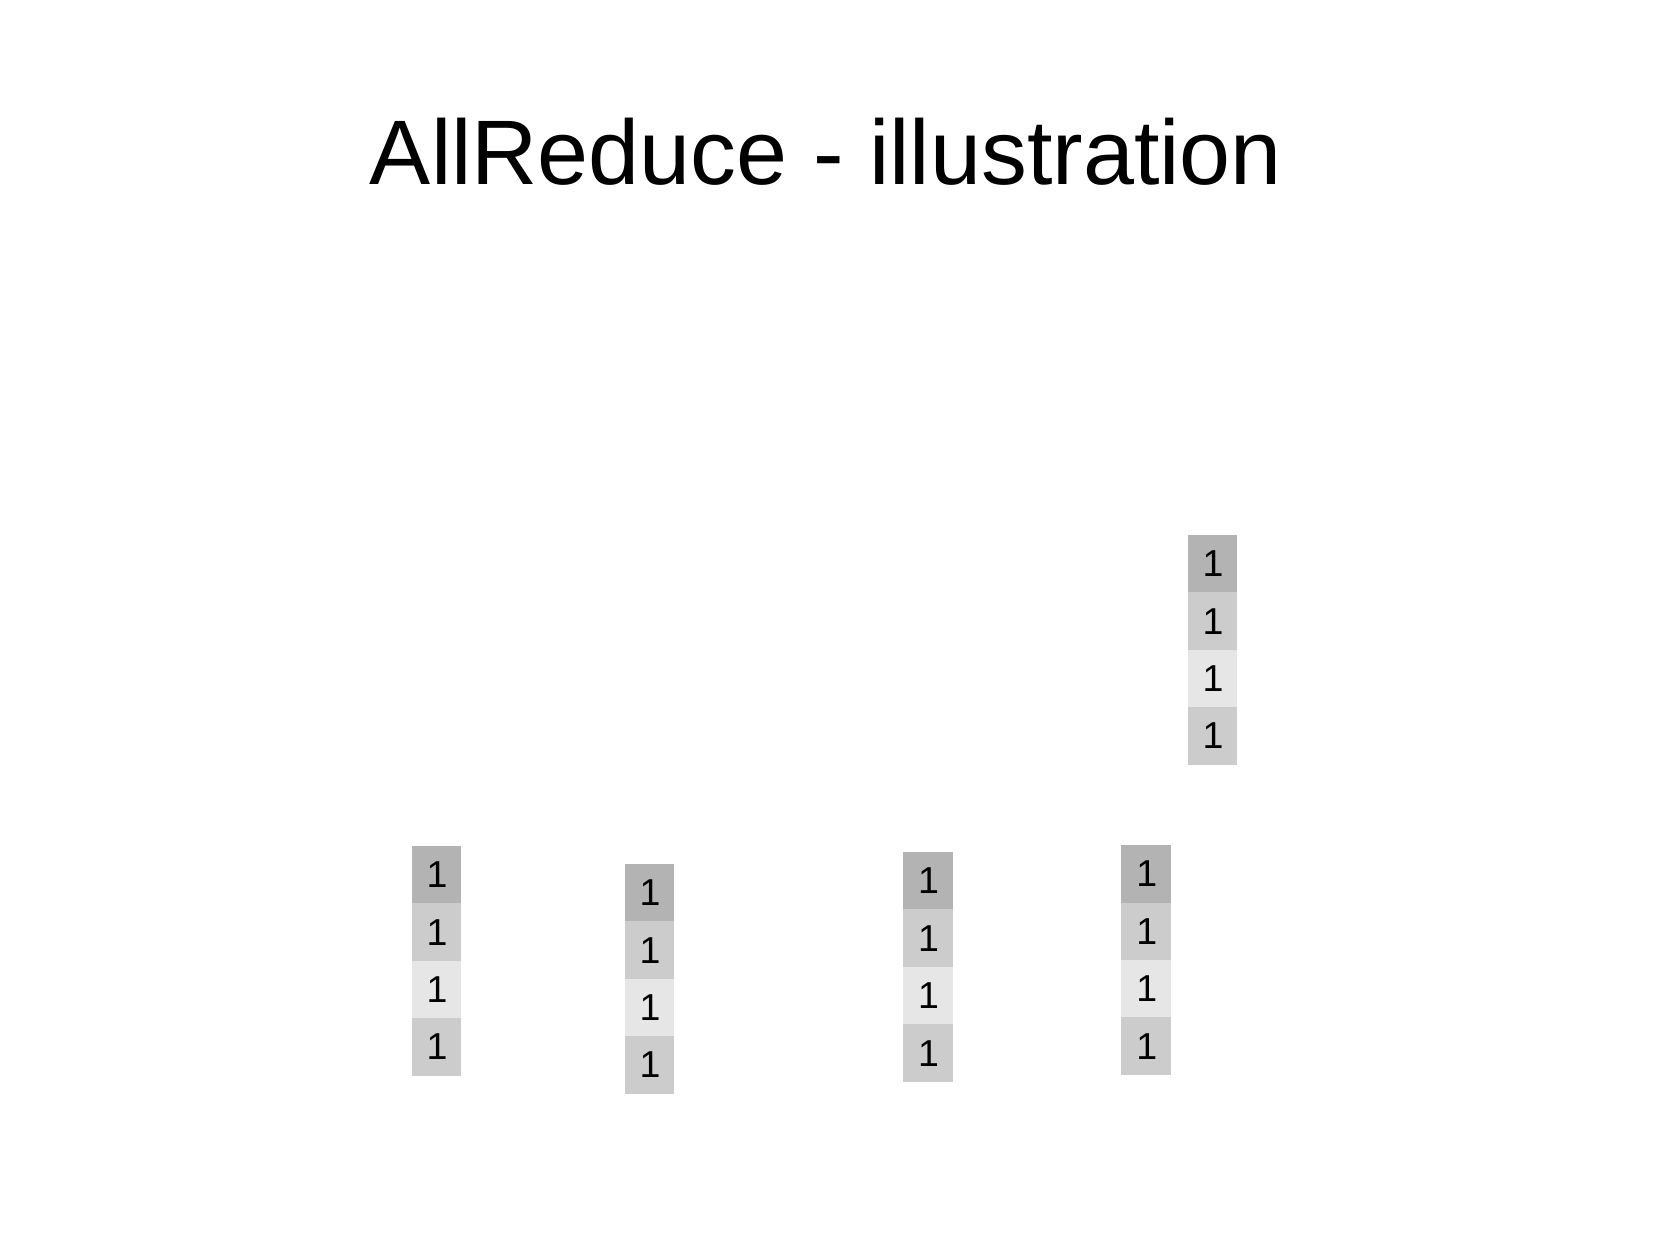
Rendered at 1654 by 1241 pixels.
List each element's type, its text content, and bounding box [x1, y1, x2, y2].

table_cell 1 [903, 1024, 953, 1082]
table_header 1 [1121, 845, 1171, 903]
table_header 1 [625, 864, 674, 921]
table_cell 1 [1188, 707, 1237, 765]
table_header 1 [903, 852, 953, 909]
table_cell 1 [412, 903, 461, 961]
table_cell 1 [625, 921, 674, 979]
table_cell 1 [412, 961, 461, 1018]
table_cell 1 [903, 967, 953, 1024]
table_cell 1 [625, 979, 674, 1036]
table_cell 1 [412, 1018, 461, 1076]
table_cell 1 [903, 909, 953, 967]
table_cell 1 [625, 1036, 674, 1094]
table_header 1 [1188, 535, 1237, 592]
table_cell 1 [1121, 903, 1171, 960]
table_cell 1 [1188, 592, 1237, 650]
table_cell 1 [1121, 960, 1171, 1017]
table_cell 1 [1188, 650, 1237, 707]
table_header 1 [412, 846, 461, 903]
title AllReduce - illustration [82, 49, 1571, 257]
table_cell 1 [1121, 1017, 1171, 1075]
